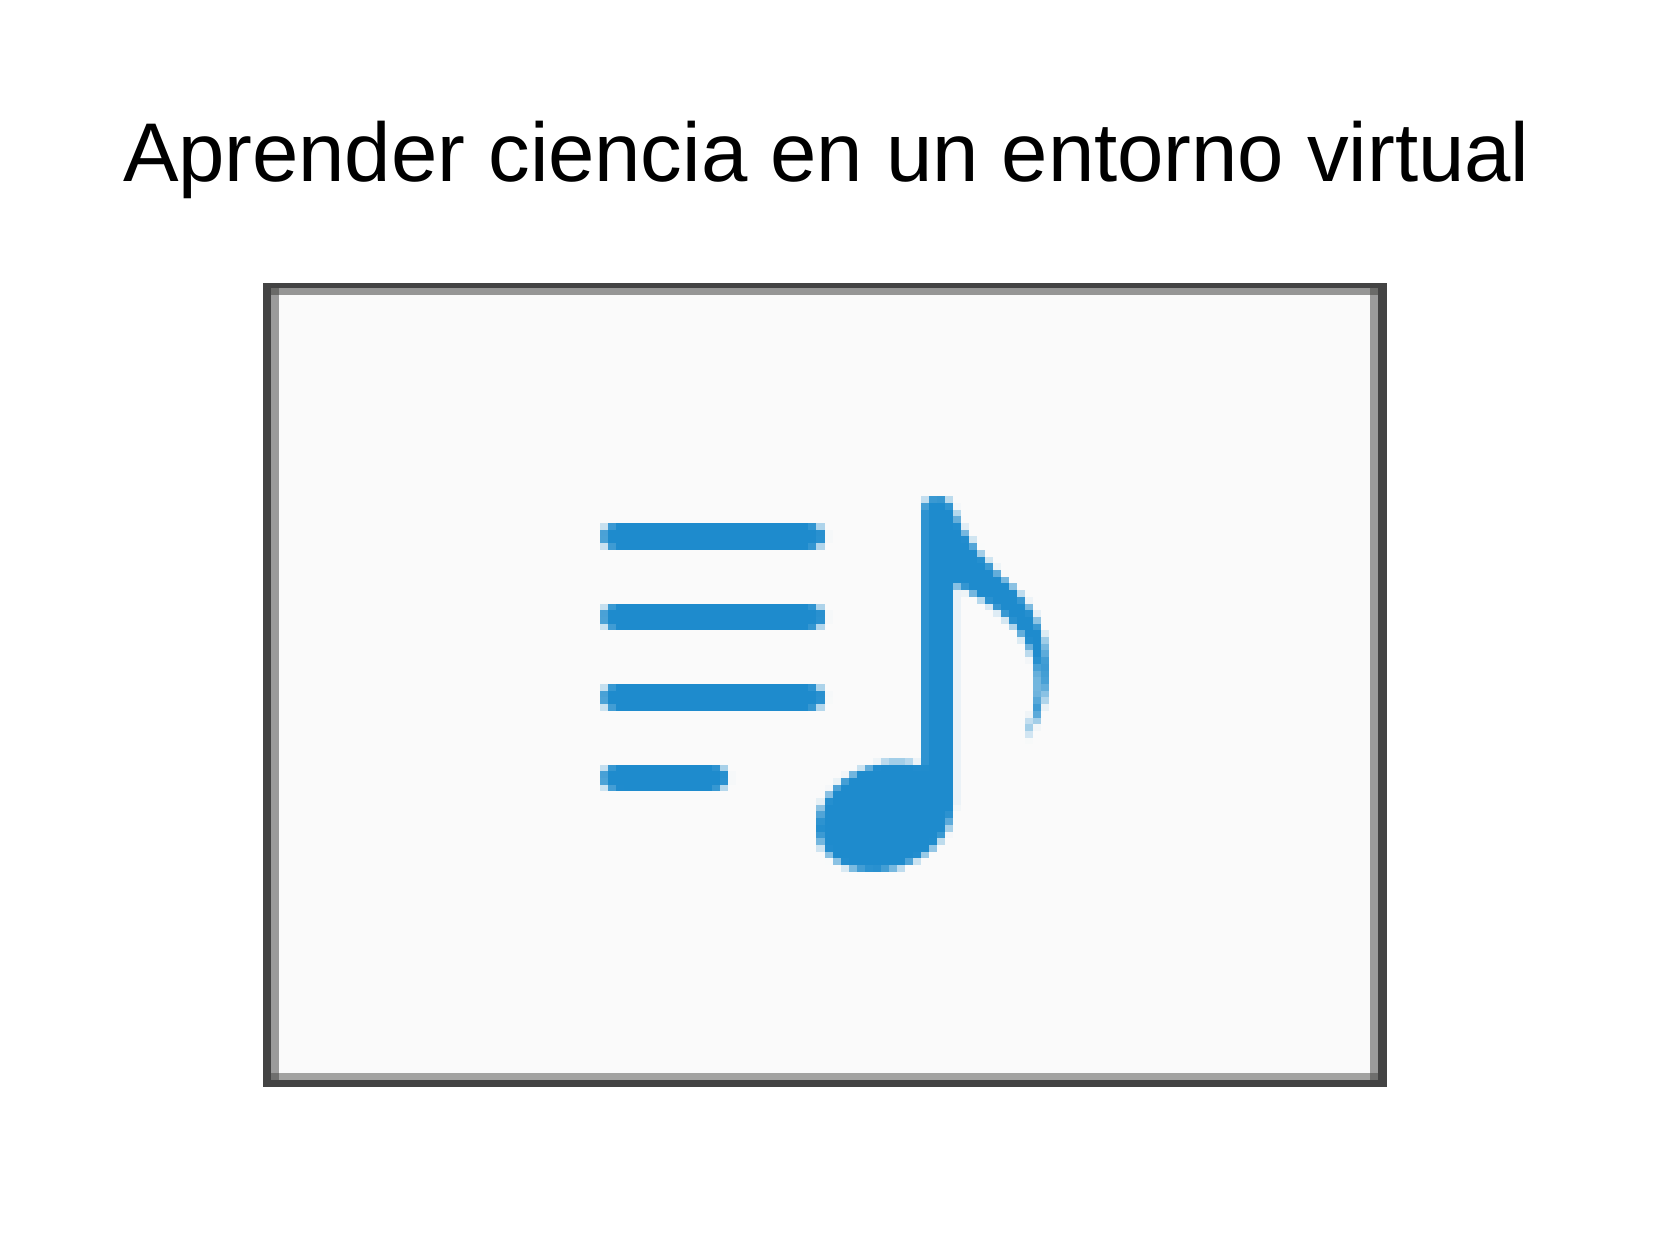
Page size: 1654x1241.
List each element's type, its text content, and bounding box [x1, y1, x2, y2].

text_box [262, 282, 1388, 1088]
title Aprender ciencia en un entorno virtual [82, 56, 1571, 250]
